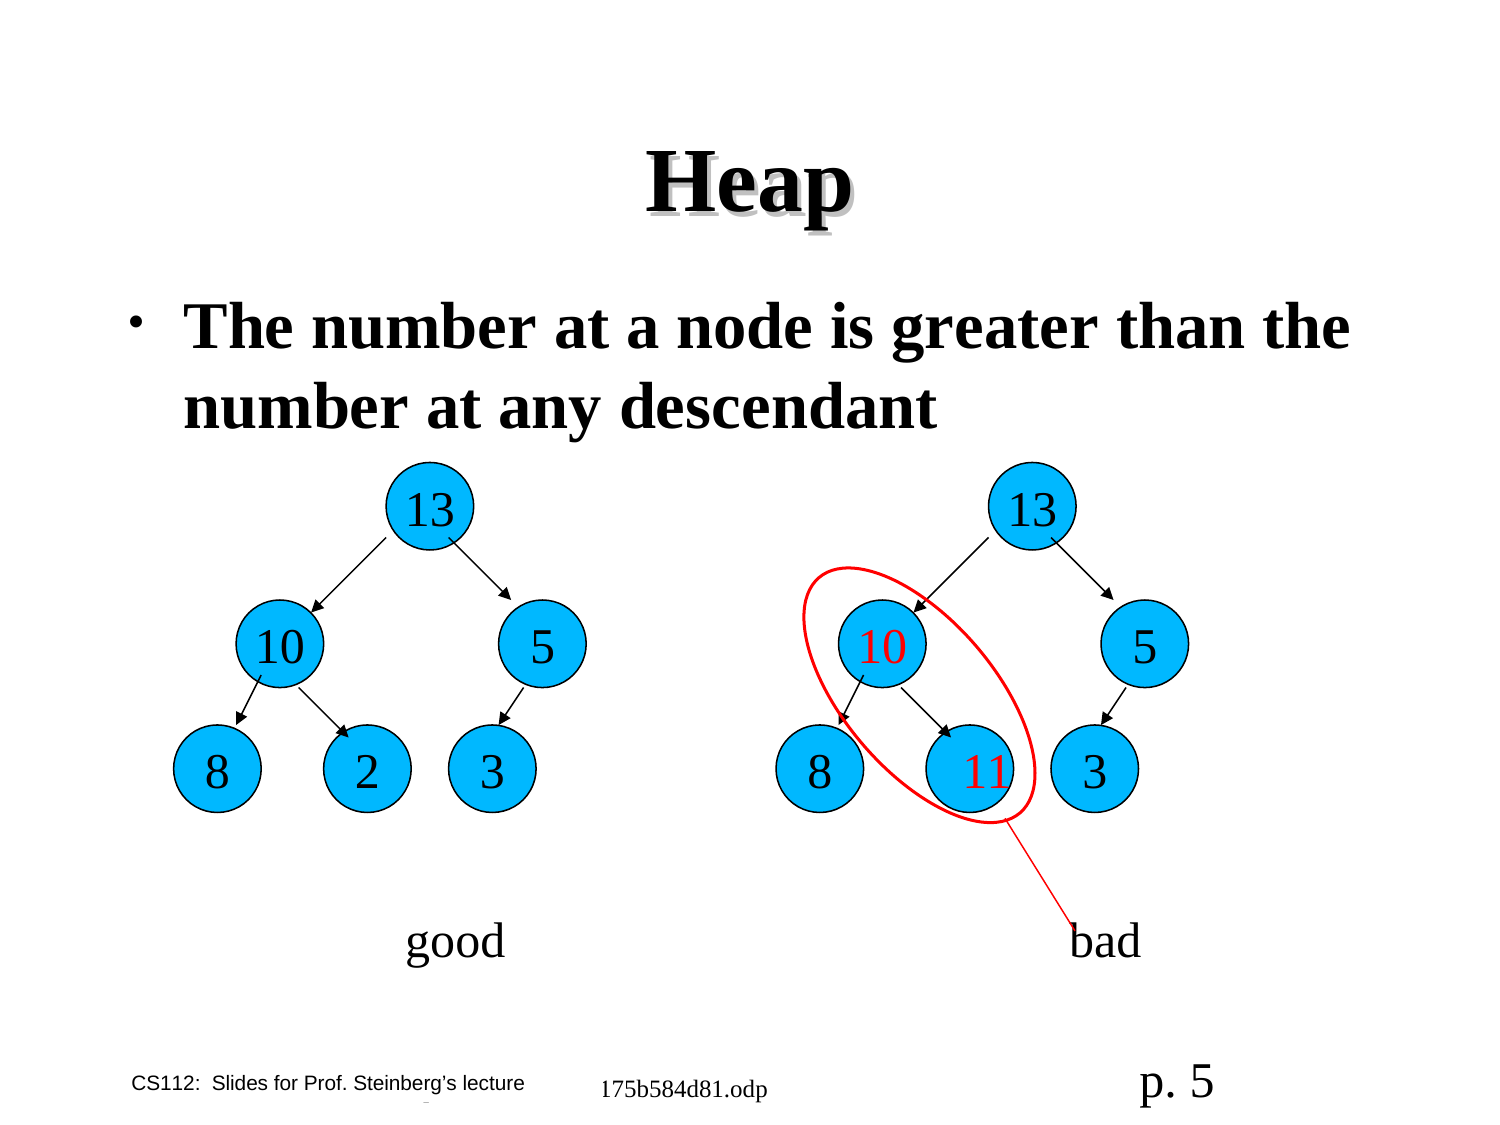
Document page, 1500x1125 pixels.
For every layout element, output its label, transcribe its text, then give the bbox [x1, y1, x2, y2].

text_box 3 [1051, 724, 1139, 813]
text_box 11 [926, 724, 1014, 813]
text_box 13 [988, 462, 1077, 550]
text_box 2 [323, 724, 412, 813]
text_box 5 [1101, 600, 1189, 688]
text_box bad [1076, 936, 1088, 955]
text_box 3 [448, 724, 537, 813]
text_box 13 [386, 462, 474, 550]
text_box 10 [236, 600, 324, 688]
text_box good [287, 899, 588, 976]
text_box bad [937, 899, 1238, 976]
title Heap [112, 49, 1388, 238]
text_box 8 [776, 724, 864, 813]
text_box 10 [838, 600, 927, 688]
text_box 5 [498, 600, 587, 688]
list The number at a node is greater than the number at any descendant [112, 274, 1413, 1038]
text_box 8 [173, 724, 262, 813]
